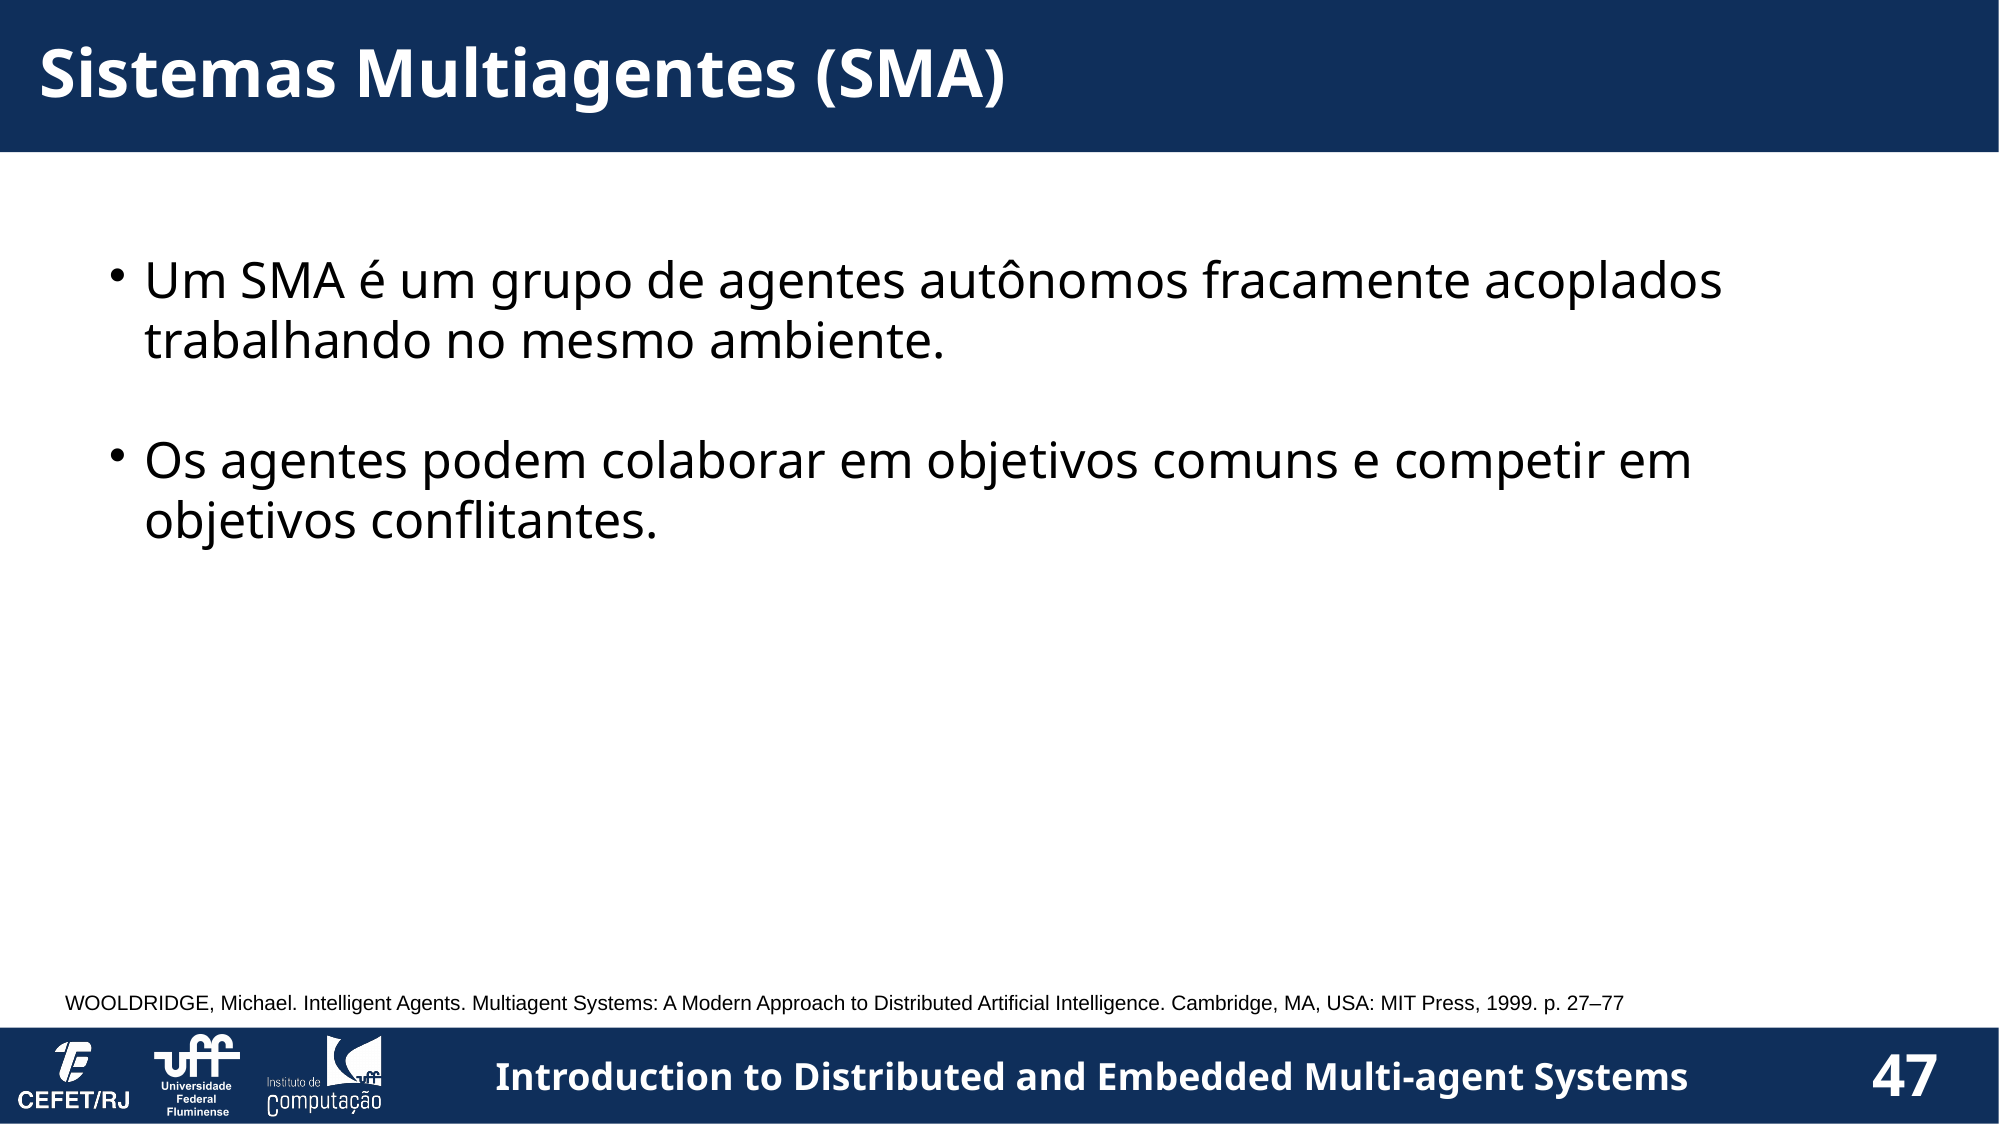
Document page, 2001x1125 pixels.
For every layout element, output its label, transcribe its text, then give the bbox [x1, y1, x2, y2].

text_box Um SMA é um grupo de agentes autônomos fracamente acoplados trabalhando no mesmo ambiente. Os agentes podem colaborar em objetivos comuns e competir em objetivos conflitantes. [94, 181, 1819, 557]
picture [265, 1033, 383, 1117]
picture [18, 1021, 129, 1125]
text_box Sistemas Multiagentes (SMA) [25, 23, 1999, 119]
text_box WOOLDRIDGE, Michael. Intelligent Agents. Multiagent Systems: A Modern Approach to Distributed Artificial Intelligence. Cambridge, MA, USA: MIT Press, 1999. p. 27–77 [50, 982, 1969, 1023]
picture [153, 1033, 241, 1121]
